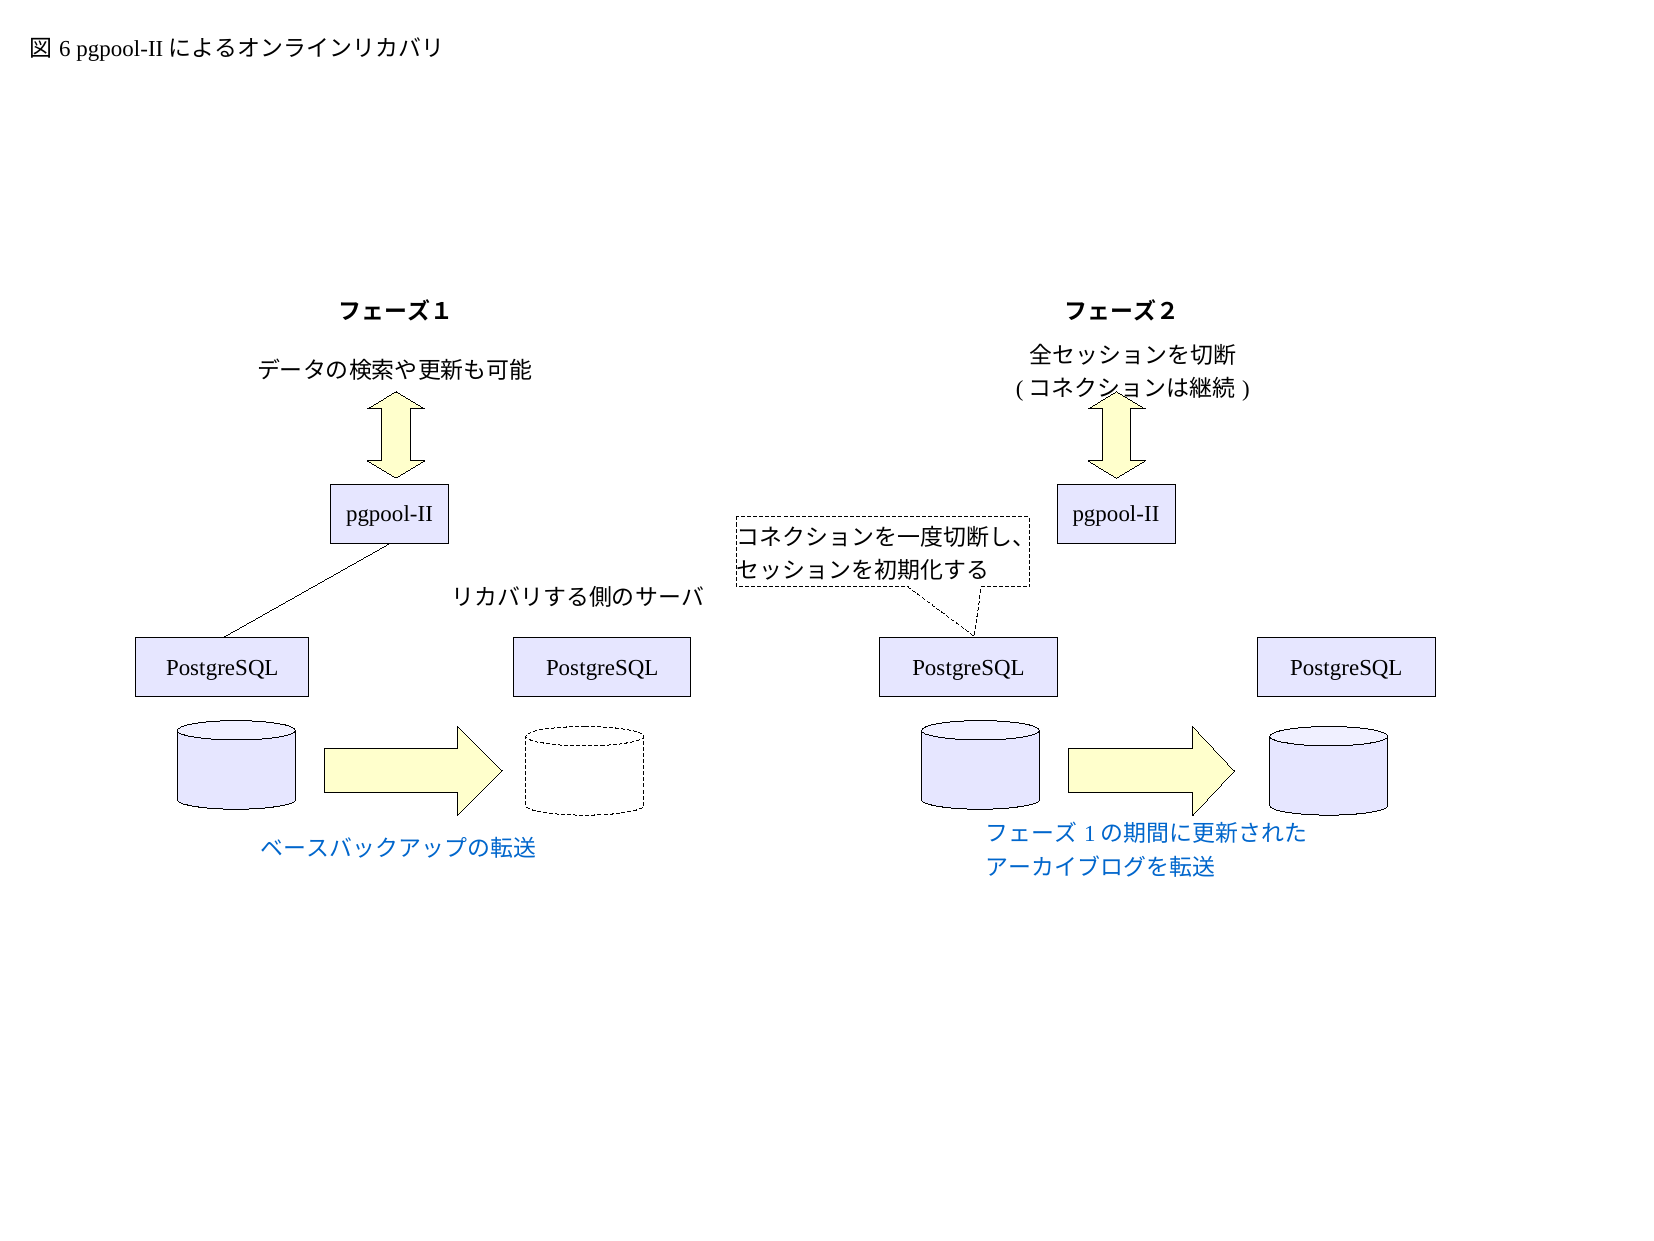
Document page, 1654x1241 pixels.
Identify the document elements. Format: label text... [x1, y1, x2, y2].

text_box PostgreSQL [135, 637, 309, 697]
text_box [324, 726, 503, 816]
text_box [177, 731, 296, 810]
text_box [1088, 391, 1146, 479]
text_box ベースバックアップの転送 [260, 829, 538, 858]
text_box コネクションを一度切断し、 セッションを初期化する [736, 516, 1030, 637]
text_box [921, 731, 1040, 810]
text_box フェーズ２ [1064, 292, 1190, 321]
text_box [1068, 726, 1235, 815]
text_box PostgreSQL [513, 637, 691, 697]
text_box pgpool-II [330, 484, 449, 544]
text_box PostgreSQL [1257, 637, 1436, 697]
text_box [367, 391, 425, 478]
text_box 図6 pgpool-IIによるオンラインリカバリ [29, 29, 466, 58]
text_box フェーズ1の期間に更新された アーカイブログを転送 [985, 815, 1307, 871]
text_box [1269, 737, 1388, 816]
text_box pgpool-II [1057, 484, 1176, 544]
text_box 全セッションを切断 (コネクションは継続) [1015, 336, 1257, 393]
text_box データの検索や更新も可能 [257, 351, 534, 380]
text_box フェーズ１ [338, 292, 464, 321]
text_box PostgreSQL [879, 637, 1058, 697]
text_box リカバリする側のサーバ [451, 578, 705, 607]
